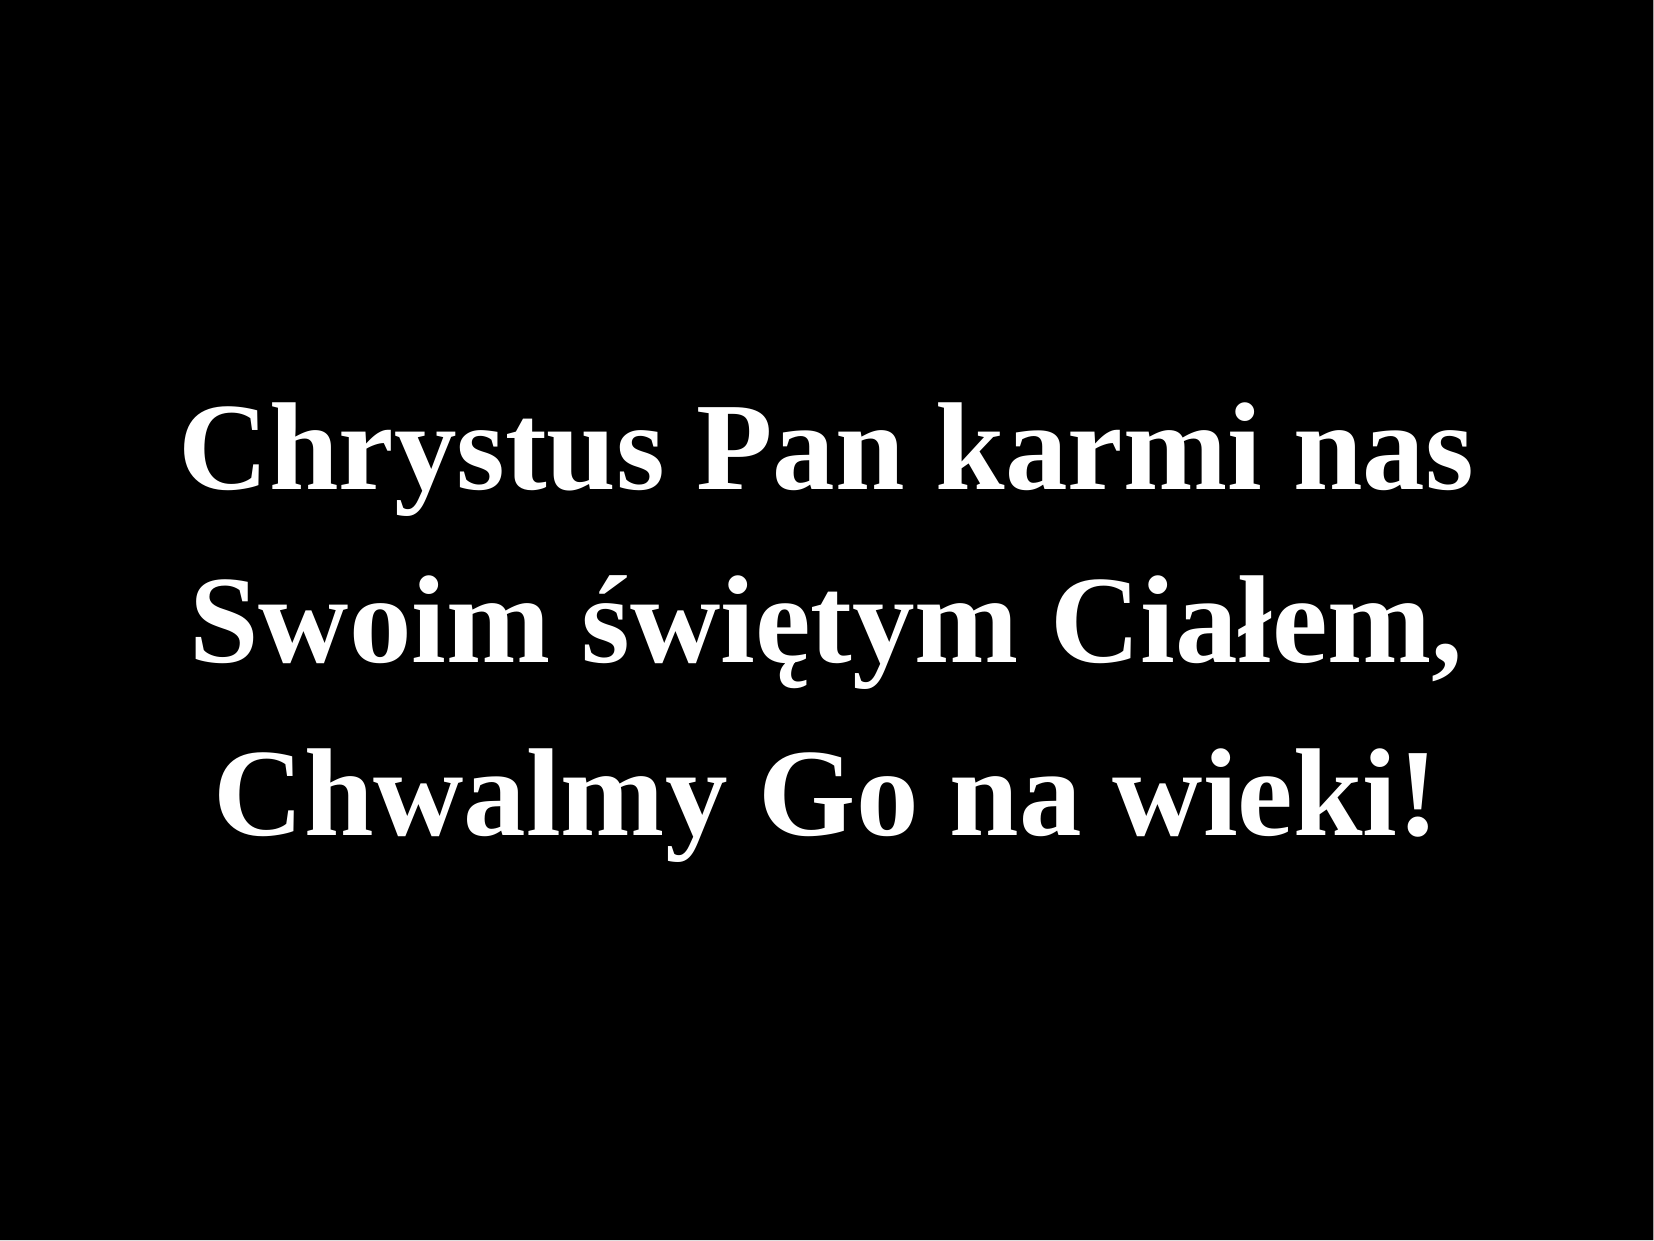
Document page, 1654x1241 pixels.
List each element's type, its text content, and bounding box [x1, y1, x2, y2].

title Chrystus Pan karmi nas ppp Swoim świętym Ciałem, ppp Chwalmy Go na wieki! [0, 0, 1654, 1241]
